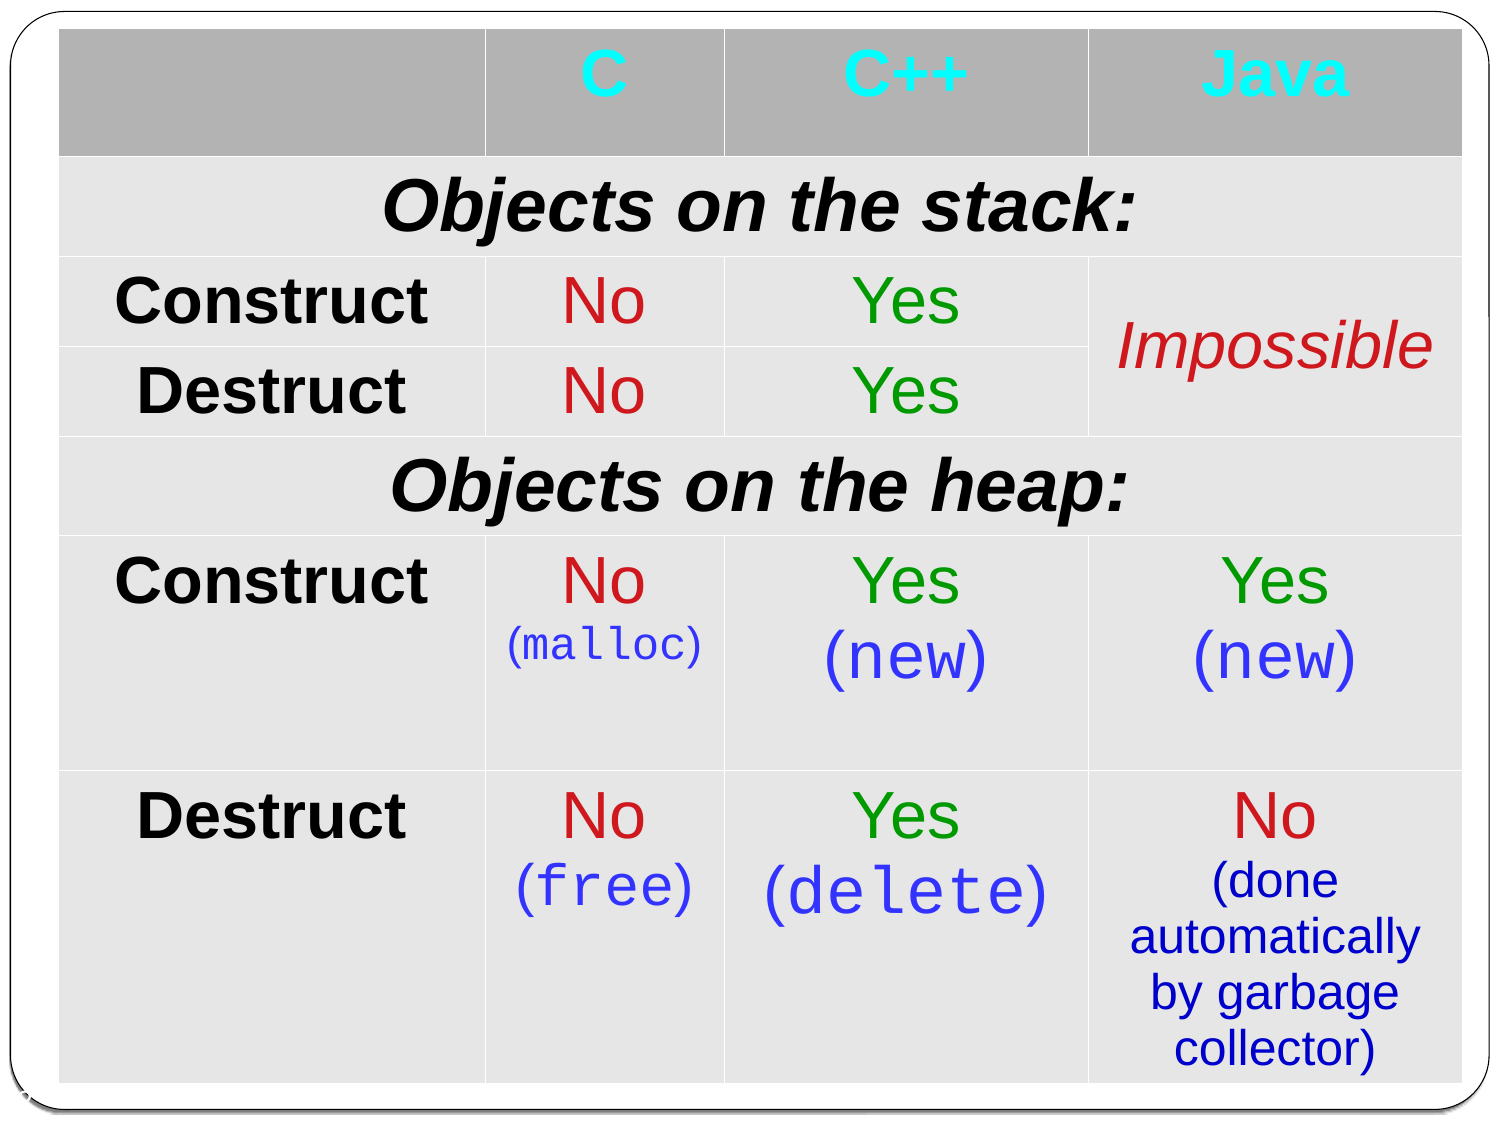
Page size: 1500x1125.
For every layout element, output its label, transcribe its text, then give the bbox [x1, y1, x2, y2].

table_cell No (free) [486, 771, 724, 1083]
table_cell Yes [725, 347, 1088, 436]
table_cell No [486, 347, 724, 436]
table_cell Construct [59, 536, 485, 770]
table_cell Objects on the stack: [59, 157, 1462, 256]
table_cell No (malloc) [486, 536, 724, 770]
table_cell Objects on the heap: [59, 437, 1462, 535]
table_cell Impossible [1089, 257, 1462, 436]
table_header Java [1089, 29, 1462, 156]
table_cell Destruct [59, 771, 485, 1083]
table_header [59, 29, 485, 156]
table_header C++ [725, 29, 1088, 156]
table_cell No (done automatically by garbage collector) [1089, 771, 1462, 1083]
slide_number <number> [0, 1074, 50, 1125]
table_header C [486, 29, 724, 156]
table_cell Yes (new) [725, 536, 1088, 770]
table_cell No [486, 257, 724, 346]
table_cell Yes (delete) [725, 771, 1088, 1083]
table_cell Construct [59, 257, 485, 346]
table_cell Destruct [59, 347, 485, 436]
table_cell Yes [725, 257, 1088, 346]
table_cell Yes (new) [1089, 536, 1462, 770]
